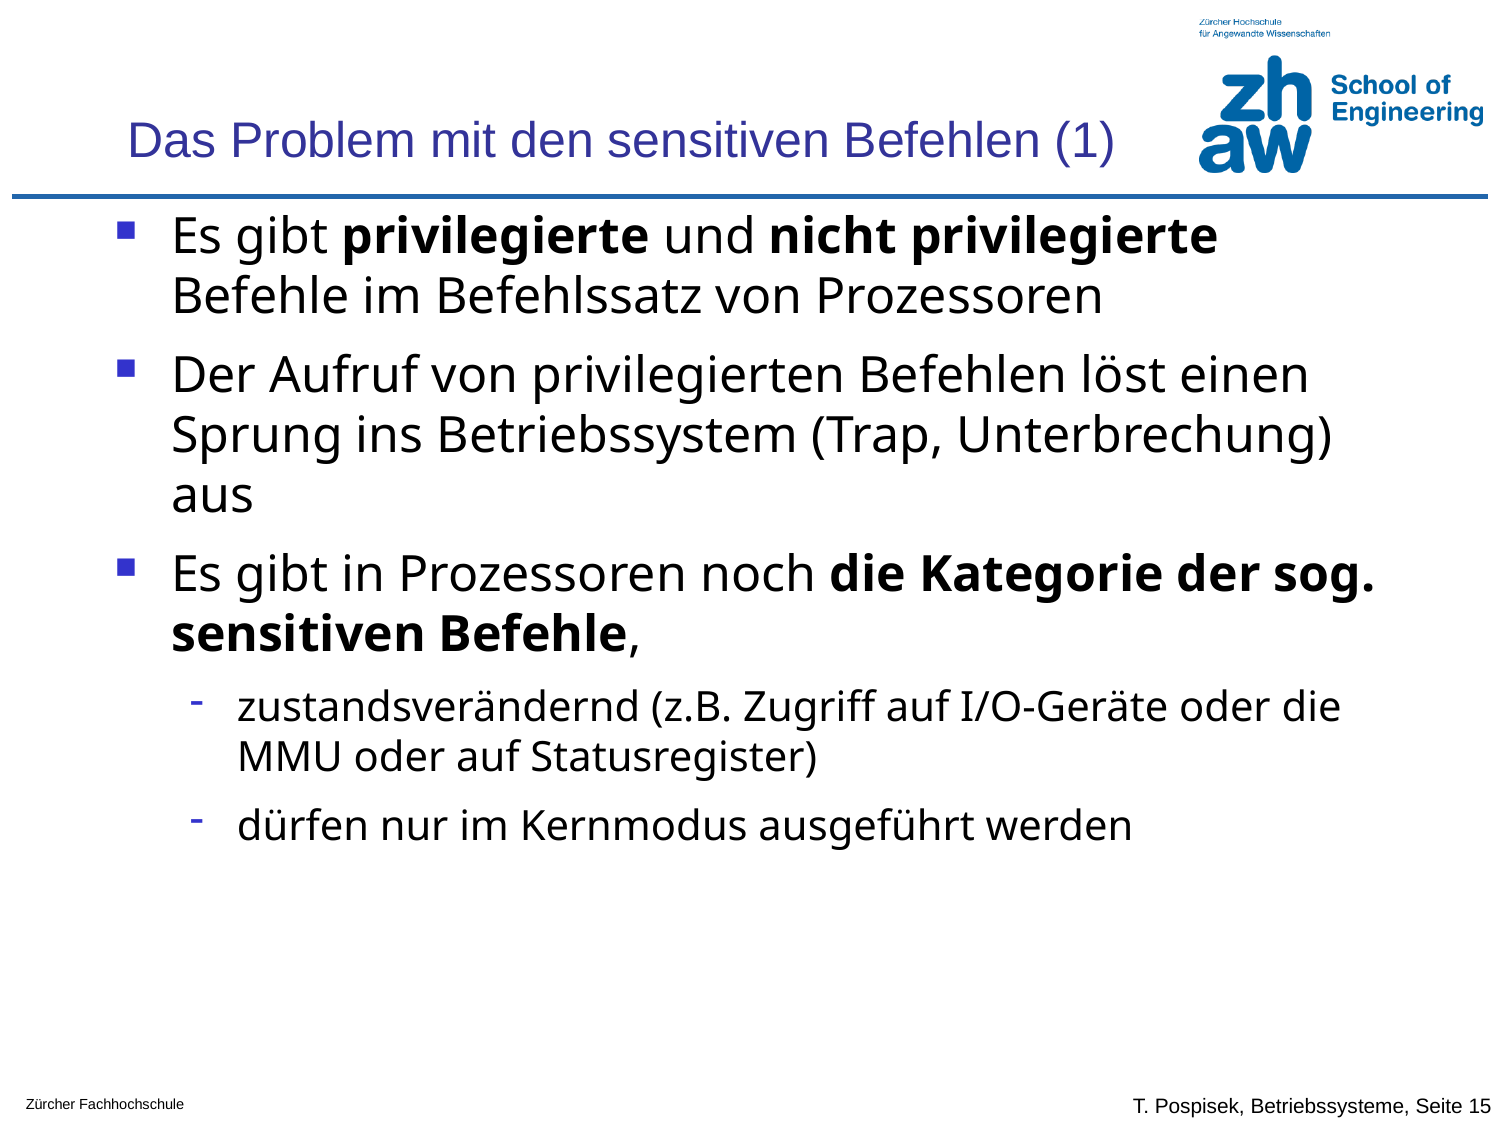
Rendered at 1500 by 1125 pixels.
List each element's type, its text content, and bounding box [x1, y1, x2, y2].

picture [1199, 19, 1483, 173]
title Das Problem mit den sensitiven Befehlen (1) [112, 50, 1391, 175]
list Es gibt privilegierte und nicht privilegierte Befehle im Befehlssatz von Prozessoren Der Aufruf von privilegierten Befehlen löst einen Sprung ins Betriebssystem (Trap, Unterbrechung) aus Es gibt in Prozessoren noch die Kategorie der sog. sensitiven Befehle, zustandsverändernd (z.B. Zugriff auf I/O-Geräte oder die MMU oder auf Statusregister) dürfen nur im Kernmodus ausgeführt werden [99, 196, 1412, 1012]
